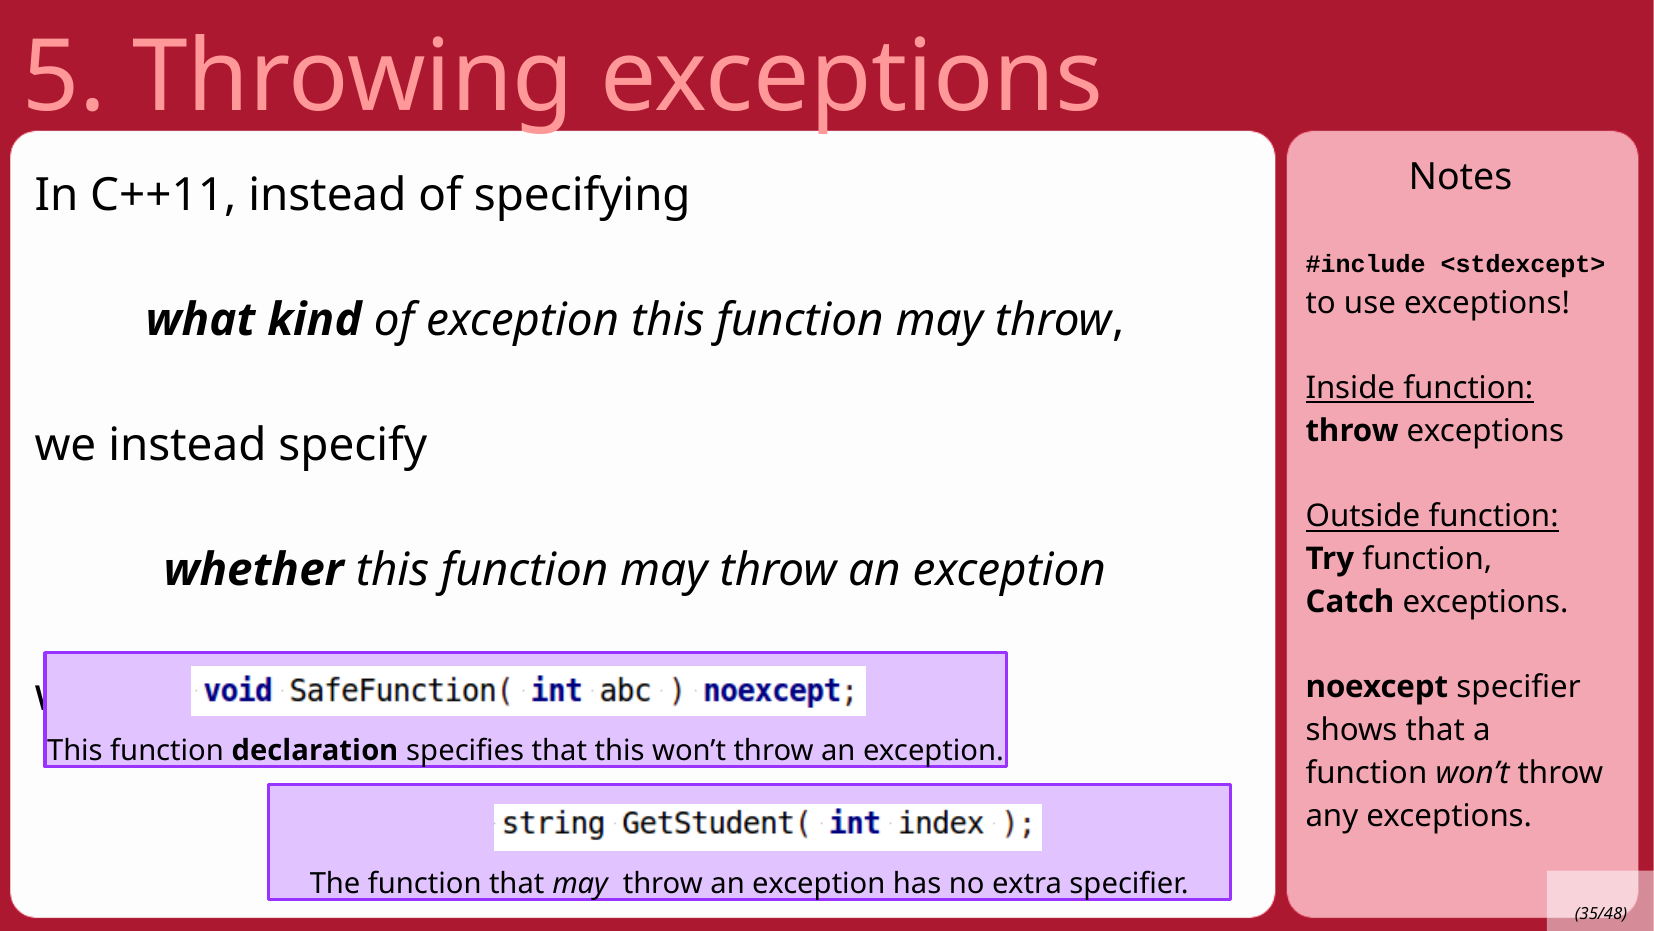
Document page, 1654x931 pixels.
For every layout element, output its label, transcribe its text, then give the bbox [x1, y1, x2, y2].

title 5. Throwing exceptions [22, 7, 1511, 136]
text_box The function that may throw an exception has no extra specifier. [268, 784, 1231, 900]
text_box (<number>/48) [1546, 877, 1654, 931]
picture [0, 0, 1654, 931]
text_box This function declaration specifies that this won’t throw an exception. [45, 652, 1007, 767]
text_box In C++11, instead of specifying what kind of exception this function may throw, we instead specify whether this function may throw an exception with the noexcept specifier. [34, 160, 1248, 625]
text_box Notes #include <stdexcept> to use exceptions! Inside function: throw exceptions Outside function: Try function, Catch exceptions. noexcept specifier shows that a function won’t throw any exceptions. [1290, 141, 1631, 728]
